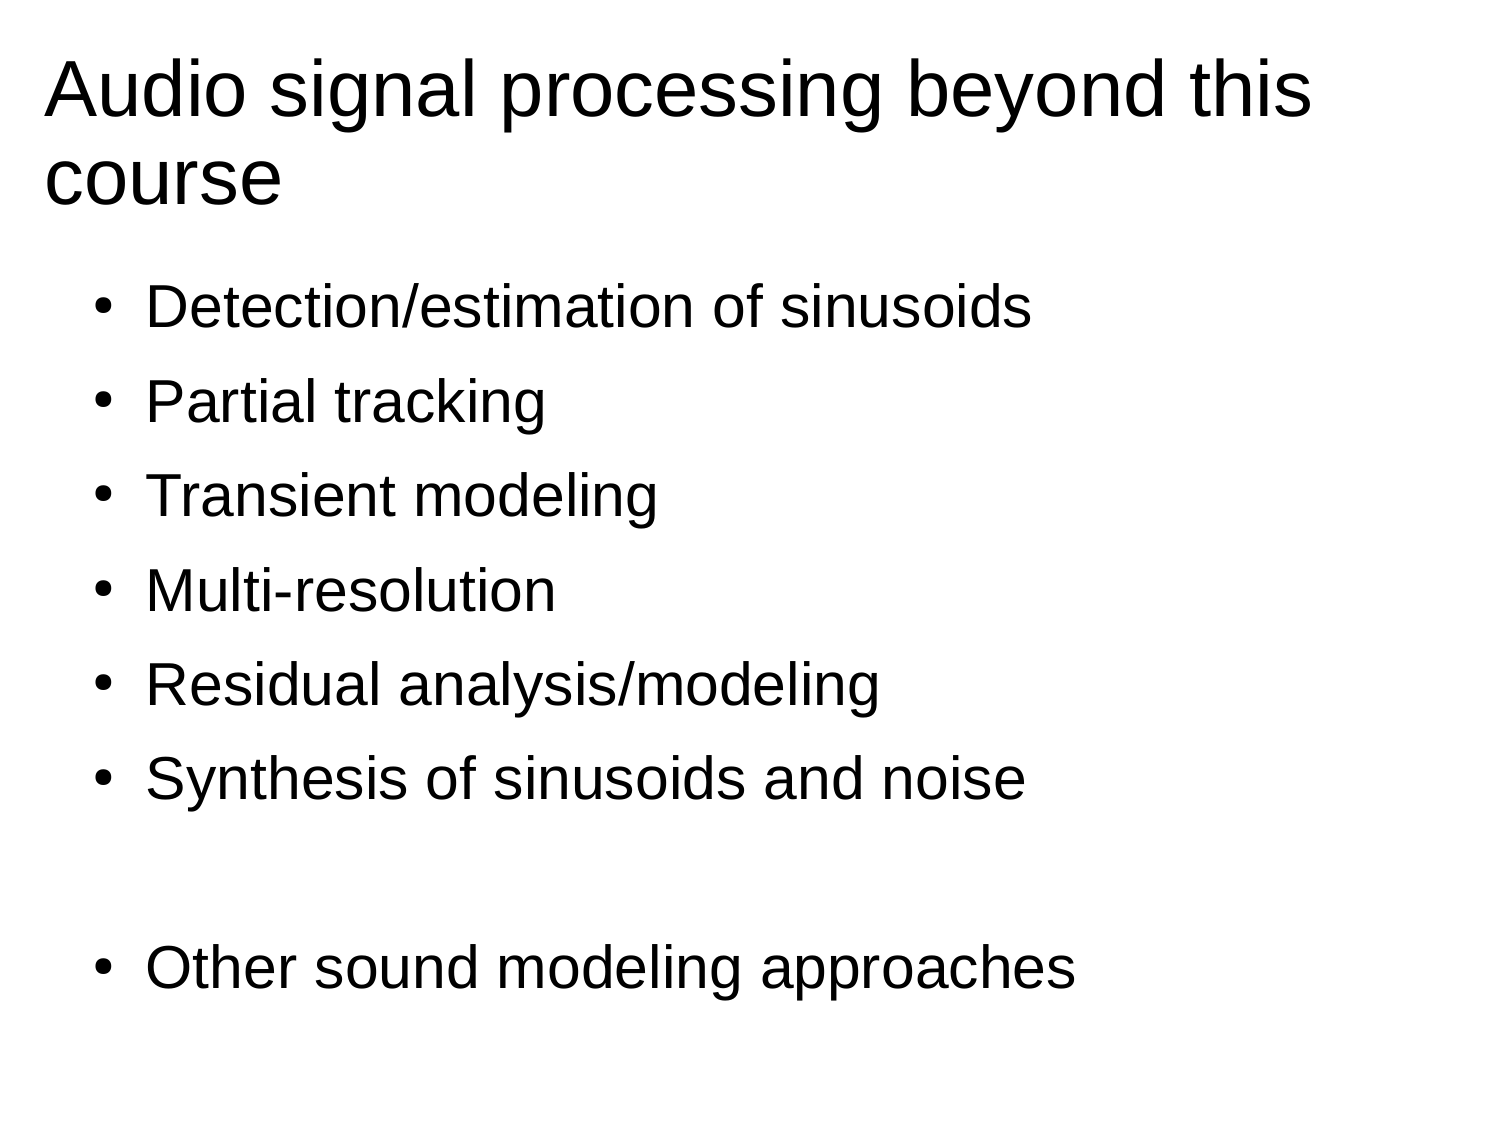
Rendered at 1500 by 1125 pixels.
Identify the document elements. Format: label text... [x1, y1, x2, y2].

title Audio signal processing beyond this course [44, 38, 1426, 227]
list Detection/estimation of sinusoids Partial tracking Transient modeling Multi-resolution Residual analysis/modeling Synthesis of sinusoids and noise Other sound modeling approaches [75, 272, 1426, 1008]
